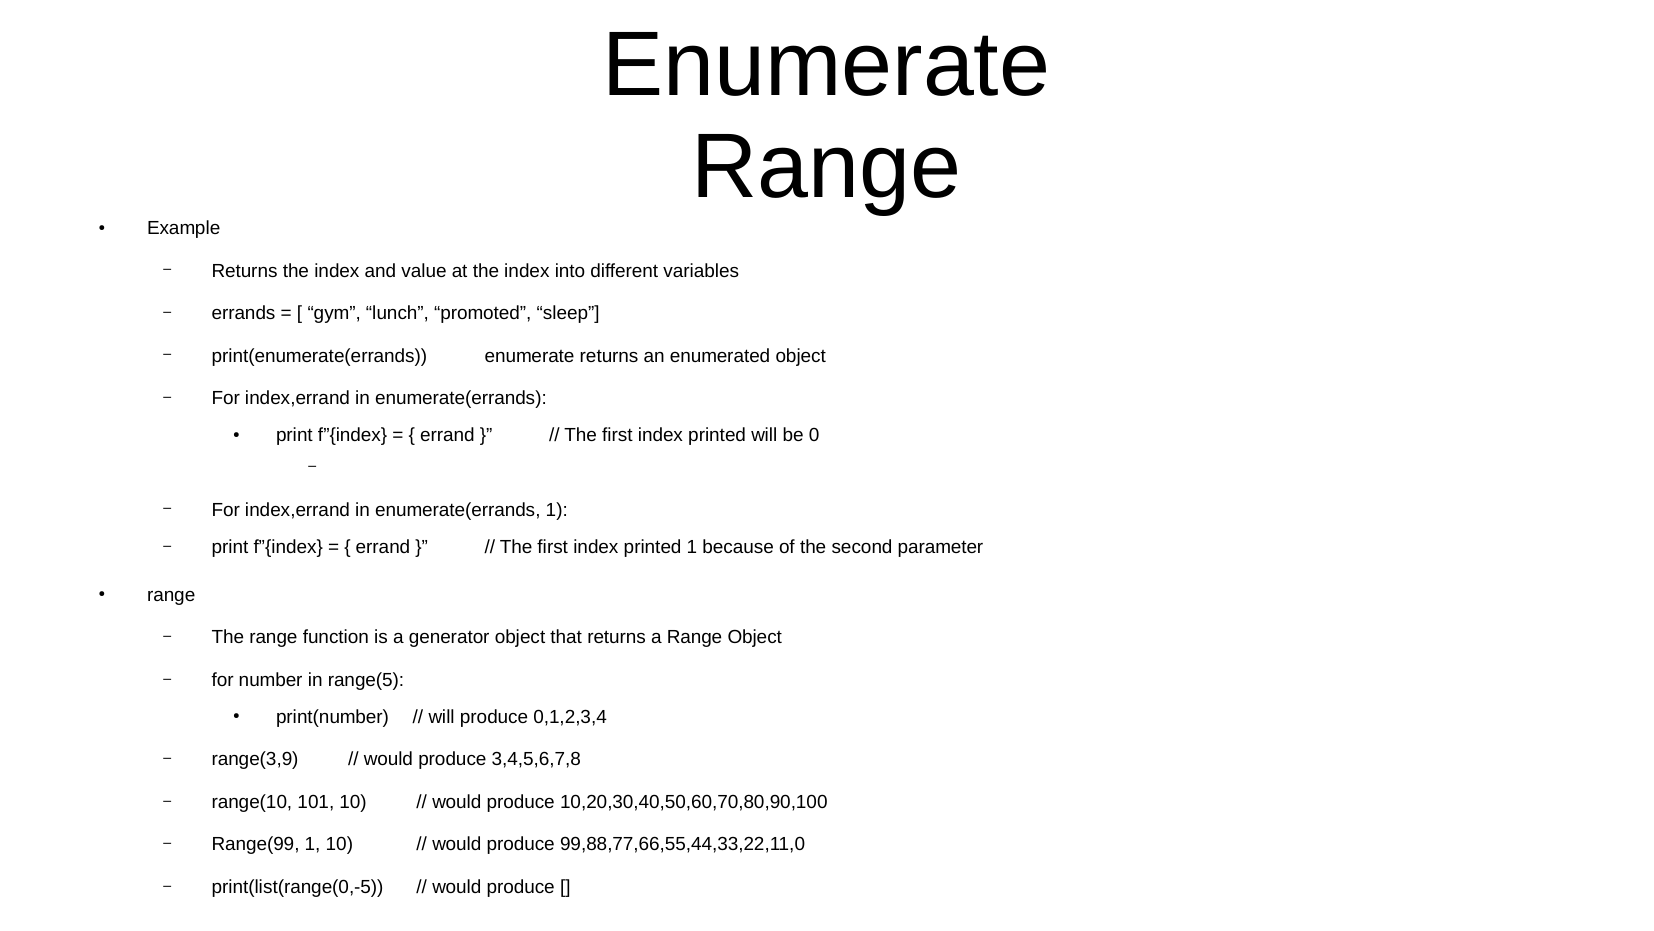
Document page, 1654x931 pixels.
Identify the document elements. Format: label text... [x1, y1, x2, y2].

list Example Returns the index and value at the index into different variables errands = [ “gym”, “lunch”, “promoted”, “sleep”] print(enumerate(errands)) enumerate returns an enumerated object For index,errand in enumerate(errands): print f”{index} = { errand }” // The first index printed will be 0 For index,errand in enumerate(errands, 1): print f”{index} = { errand }” // The first index printed 1 because of the second parameter range The range function is a generator object that returns a Range Object for number in range(5): print(number) // will produce 0,1,2,3,4 range(3,9) // would produce 3,4,5,6,7,8 range(10, 101, 10) // would produce 10,20,30,40,50,60,70,80,90,100 Range(99, 1, 10) // would produce 99,88,77,66,55,44,33,22,11,0 print(list(range(0,-5)) // would produce [] [82, 217, 1576, 901]
title Enumerate Range [82, 12, 1571, 217]
